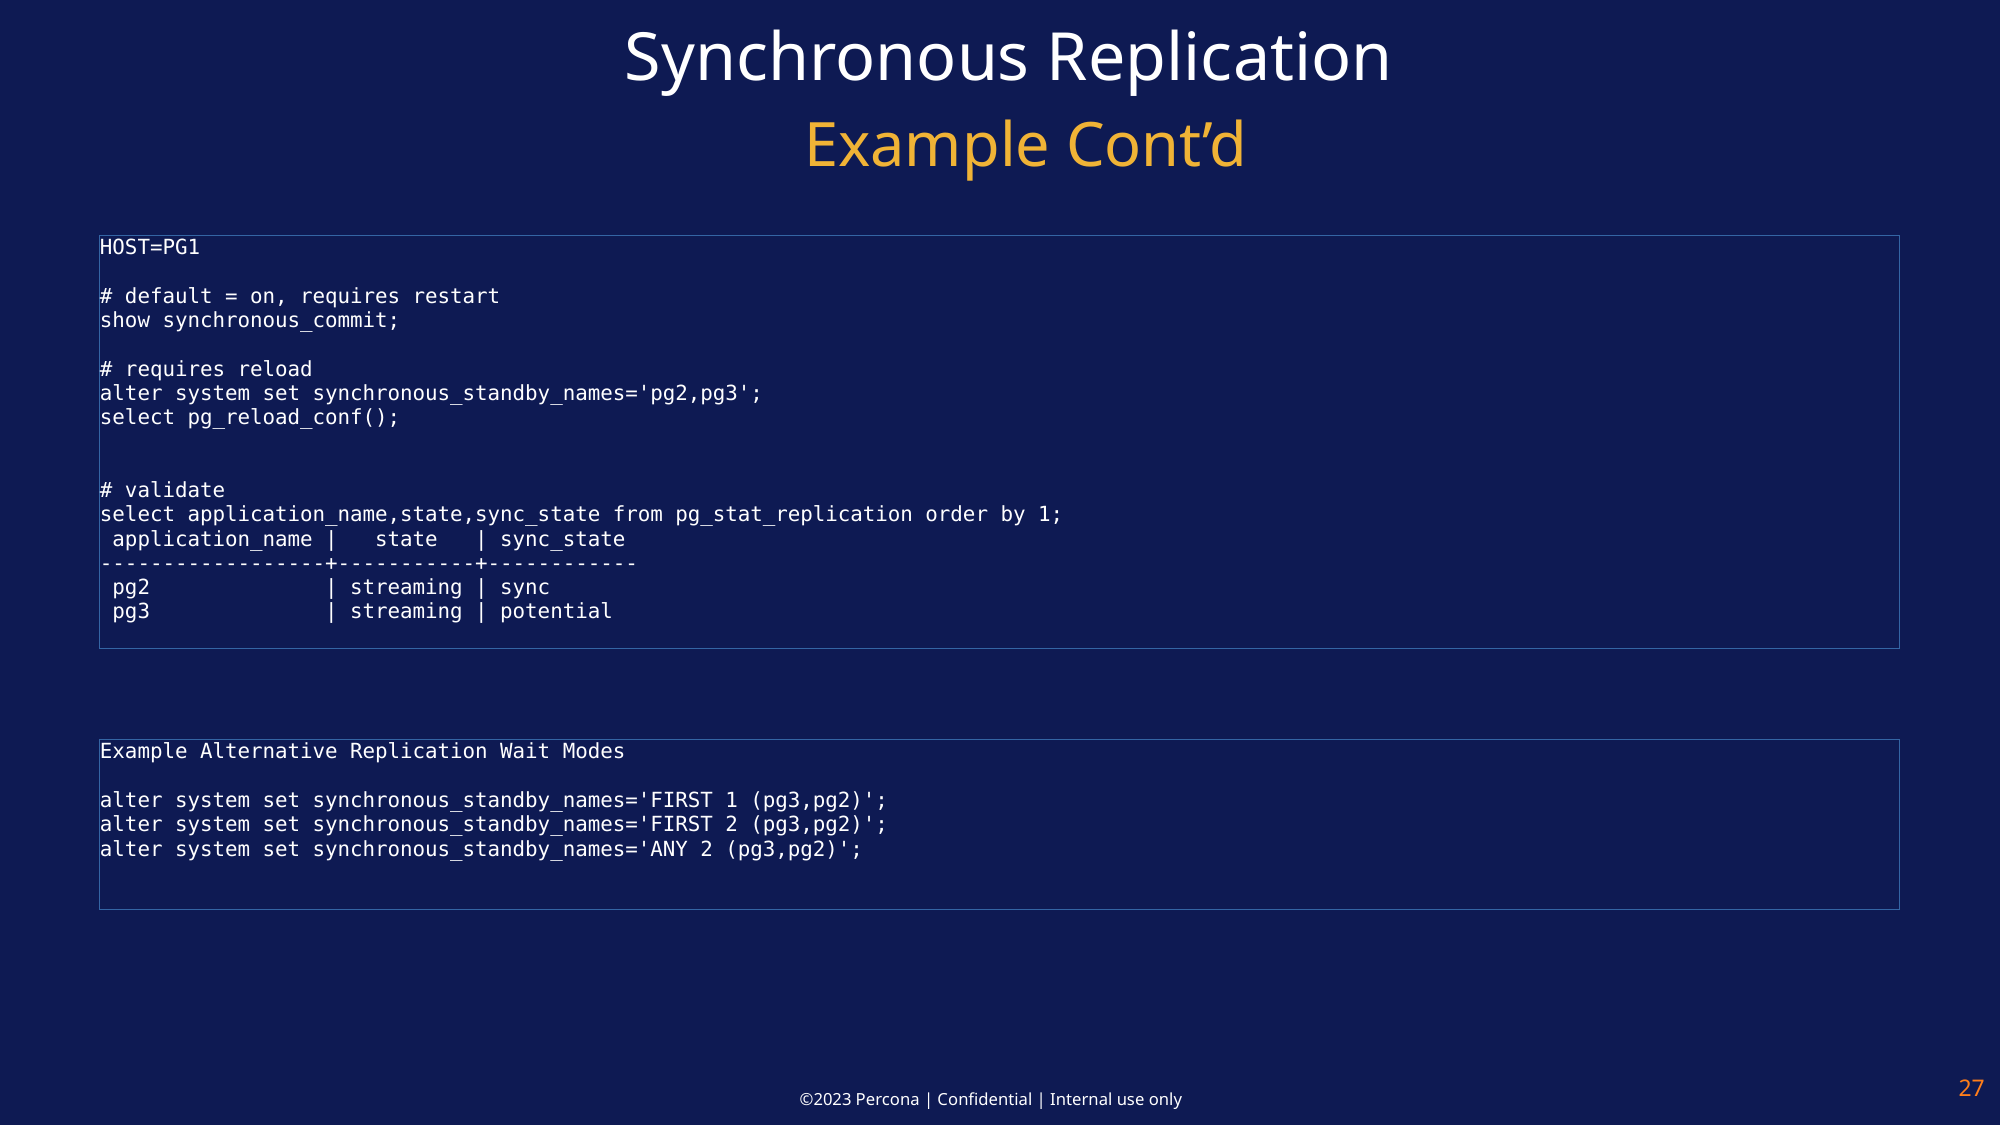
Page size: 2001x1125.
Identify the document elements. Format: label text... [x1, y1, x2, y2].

list Synchronous Replication [570, 15, 1449, 142]
title HOST=PG1 # default = on, requires restart show synchronous_commit; # requires reload alter system set synchronous_standby_names='pg2,pg3'; select pg_reload_conf(); # validate select application_name,state,sync_state from pg_stat_replication order by 1; application_name | state | sync_state ------------------+-----------+------------ pg2 | streaming | sync pg3 | streaming | potential [99, 235, 1900, 649]
list Example Cont’d [586, 113, 1466, 180]
title Example Alternative Replication Wait Modes alter system set synchronous_standby_names='FIRST 1 (pg3,pg2)'; alter system set synchronous_standby_names='FIRST 2 (pg3,pg2)'; alter system set synchronous_standby_names='ANY 2 (pg3,pg2)'; [99, 739, 1900, 910]
text_box <number> [1748, 1059, 2000, 1120]
